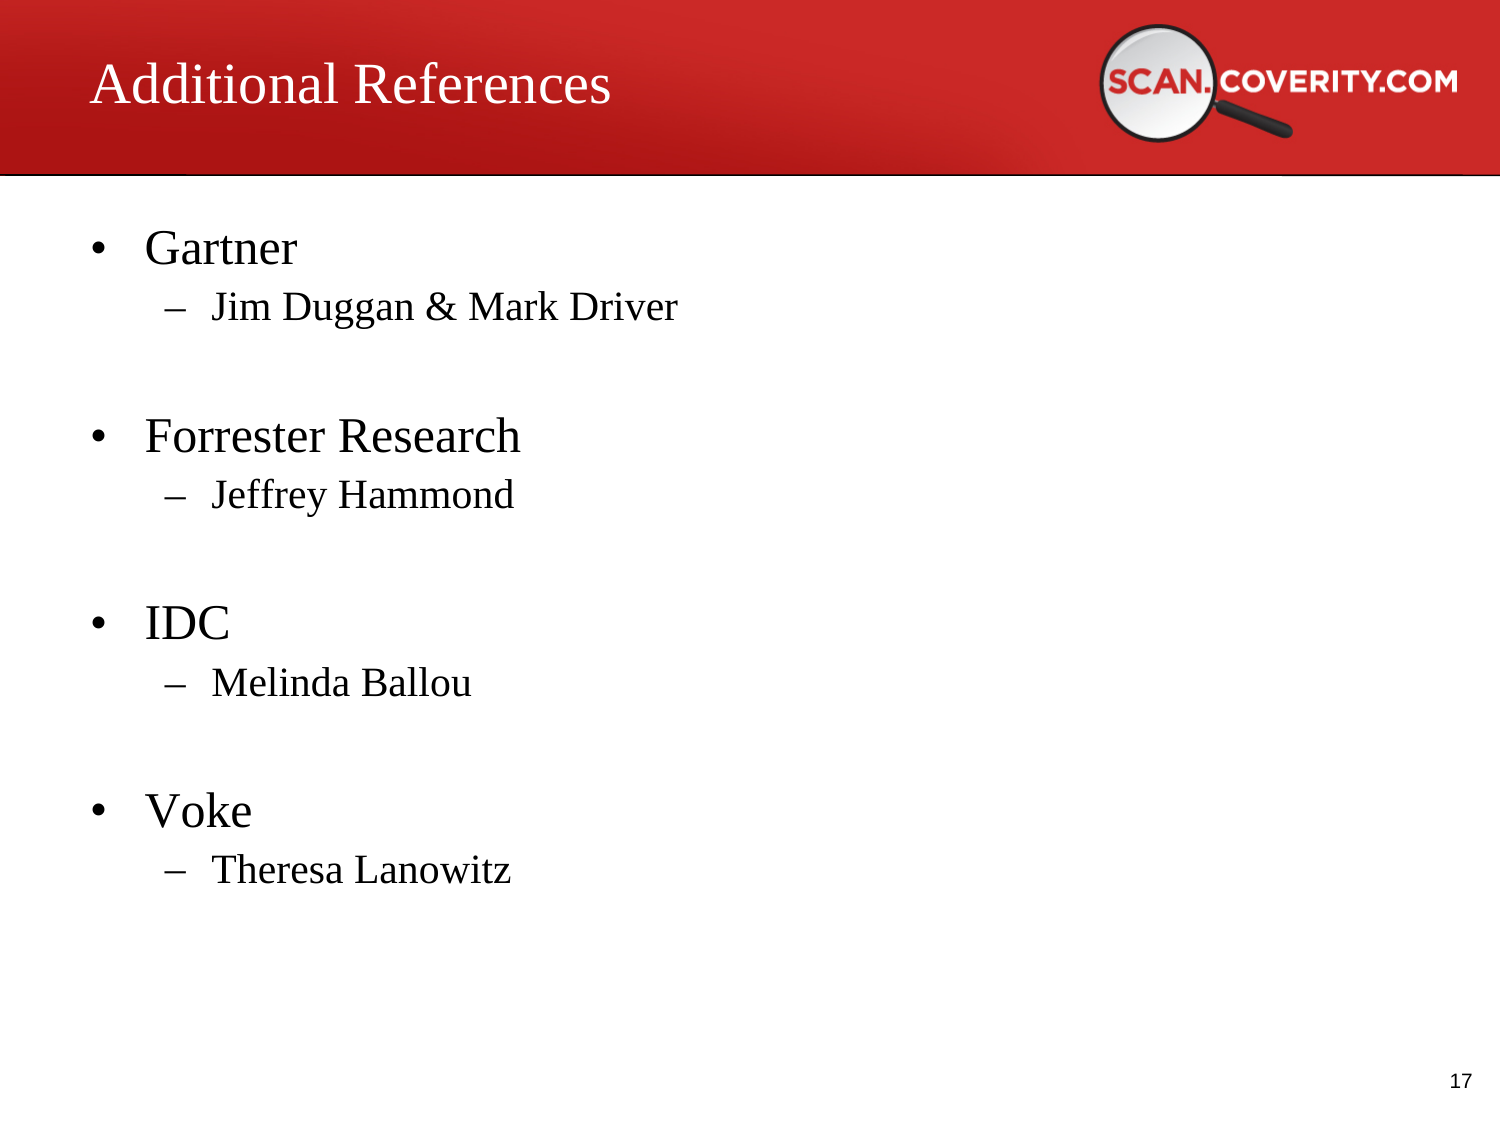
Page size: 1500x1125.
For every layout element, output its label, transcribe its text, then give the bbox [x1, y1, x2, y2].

picture [0, 0, 1500, 174]
list Gartner Jim Duggan & Mark Driver Forrester Research Jeffrey Hammond IDC Melinda Ballou Voke Theresa Lanowitz [75, 212, 1426, 1038]
title Additional References [74, 24, 1100, 143]
